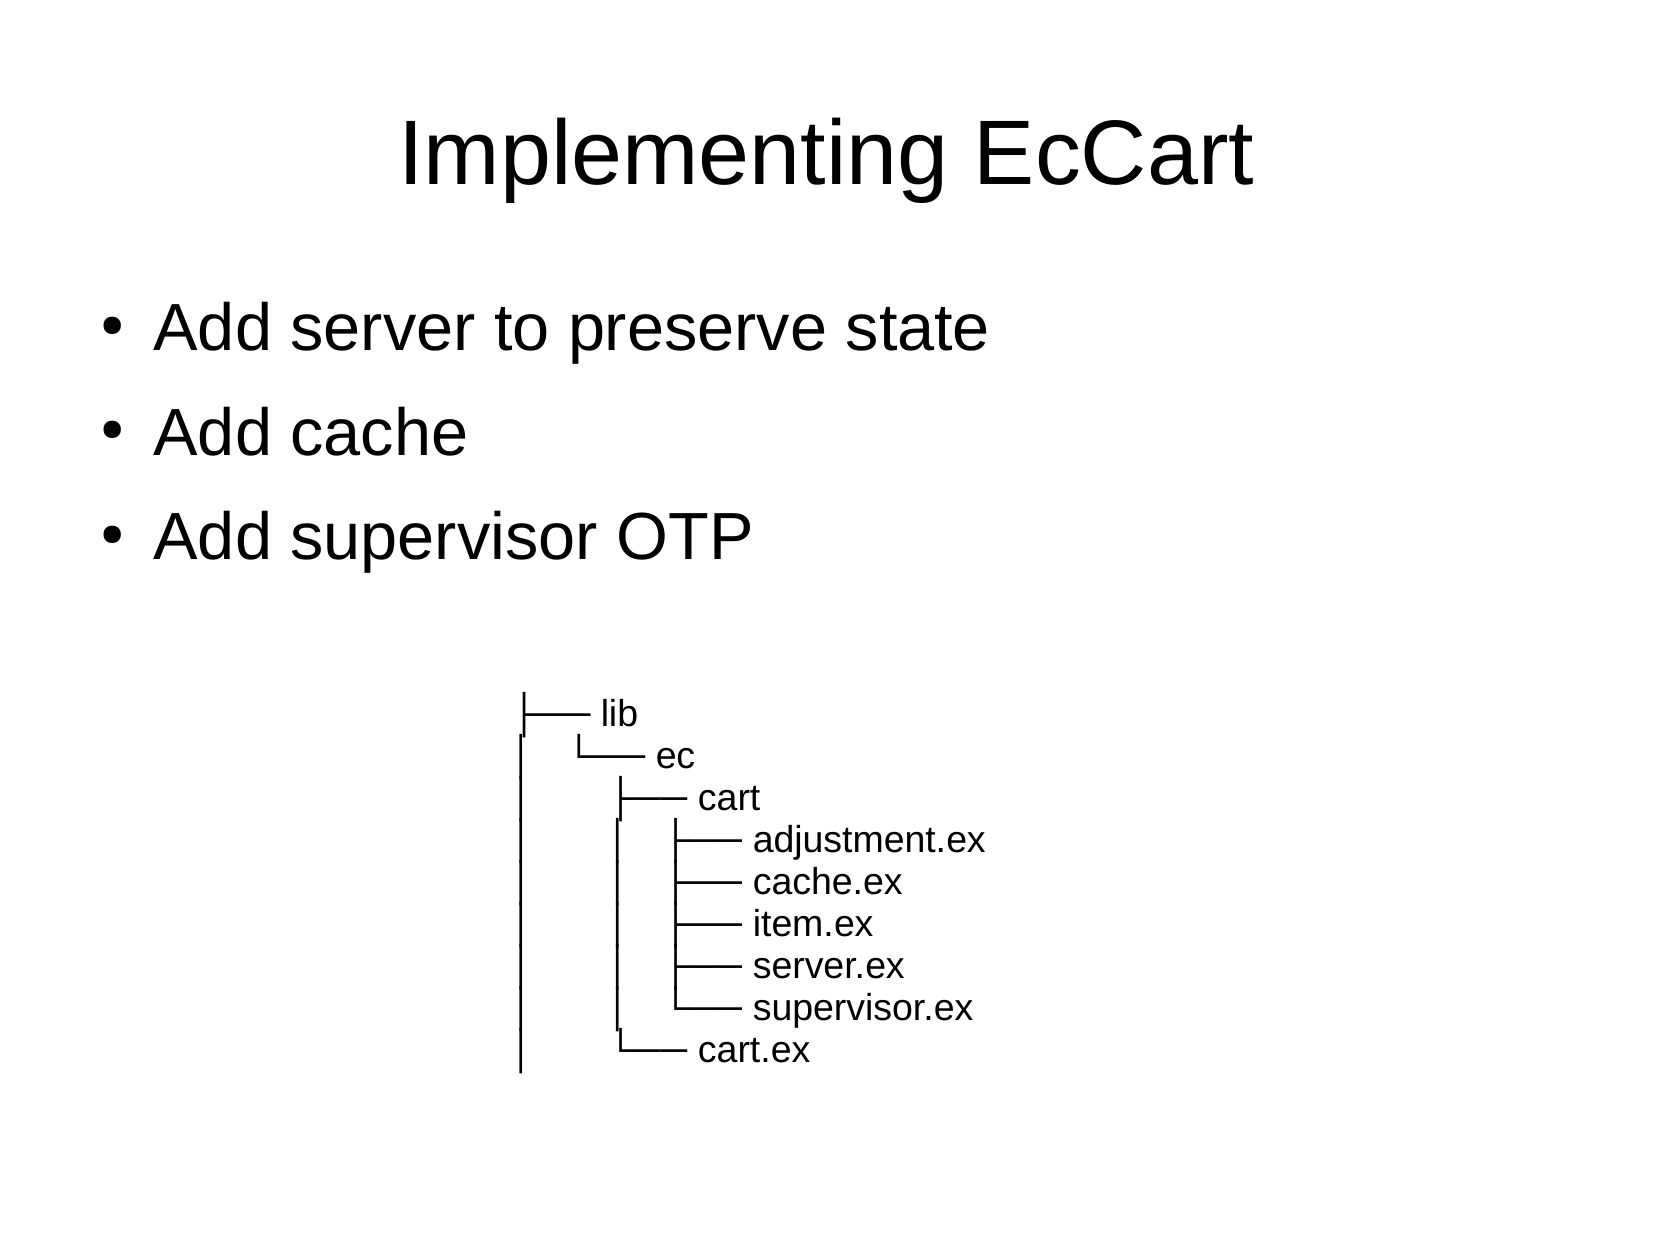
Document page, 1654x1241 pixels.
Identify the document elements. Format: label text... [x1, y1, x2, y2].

text_box ├── lib │ └── ec │ ├── cart │ │ ├── adjustment.ex │ │ ├── cache.ex │ │ ├── item.ex │ │ ├── server.ex │ │ └── supervisor.ex │ └── cart.ex [496, 685, 1001, 1078]
list Add server to preserve state Add cache Add supervisor OTP [82, 290, 1571, 1010]
title Implementing EcCart [82, 49, 1571, 257]
